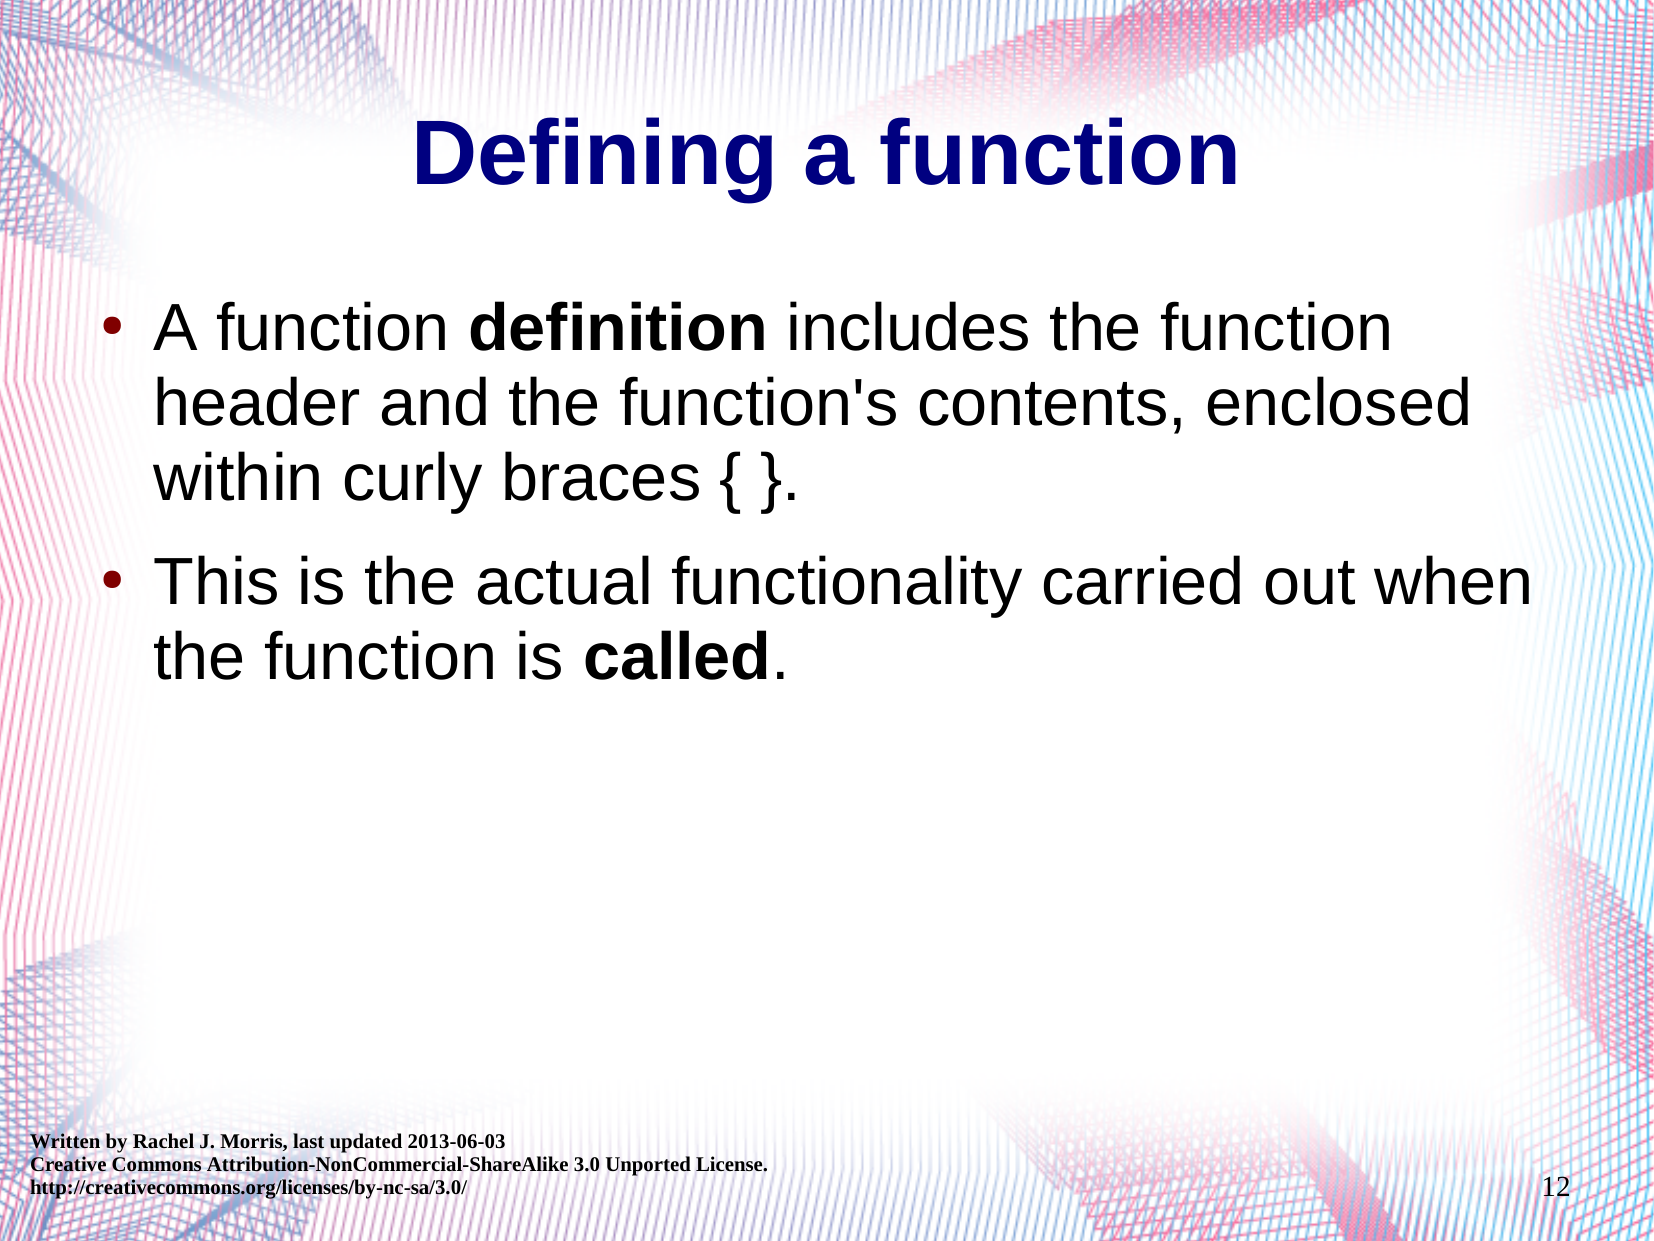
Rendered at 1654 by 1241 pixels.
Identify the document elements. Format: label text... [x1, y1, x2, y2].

list A function definition includes the function header and the function's contents, enclosed within curly braces { }. This is the actual functionality carried out when the function is called. [82, 290, 1571, 1010]
picture [0, 0, 1654, 1241]
title Defining a function [82, 49, 1571, 257]
